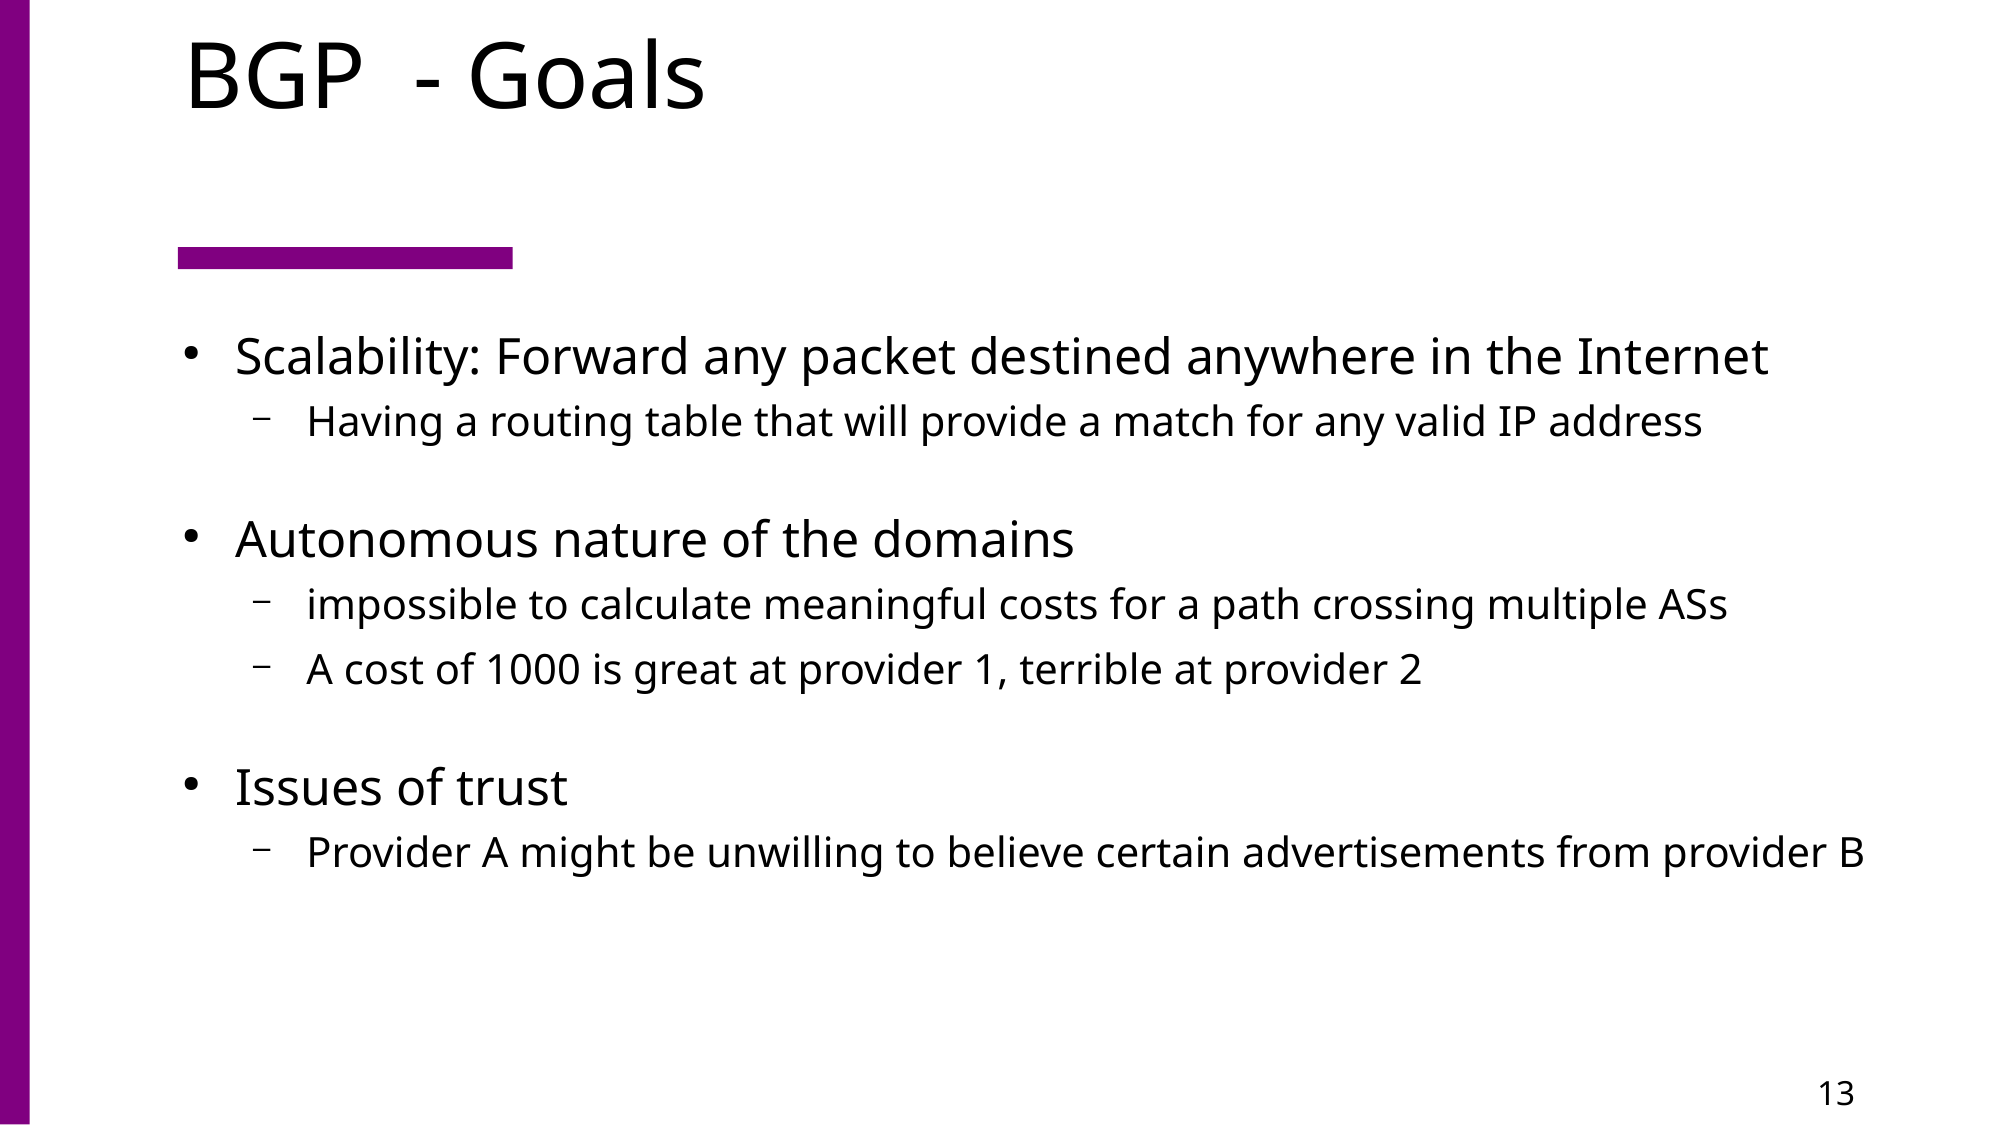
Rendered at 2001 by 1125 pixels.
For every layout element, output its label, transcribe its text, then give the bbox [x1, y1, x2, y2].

list Scalability: Forward any packet destined anywhere in the Internet Having a routing table that will provide a match for any valid IP address Autonomous nature of the domains impossible to calculate meaningful costs for a path crossing multiple ASs A cost of 1000 is great at provider 1, terrible at provider 2 Issues of trust Provider A might be unwilling to believe certain advertisements from provider B [149, 184, 1959, 1024]
title BGP - Goals [133, 9, 1946, 135]
